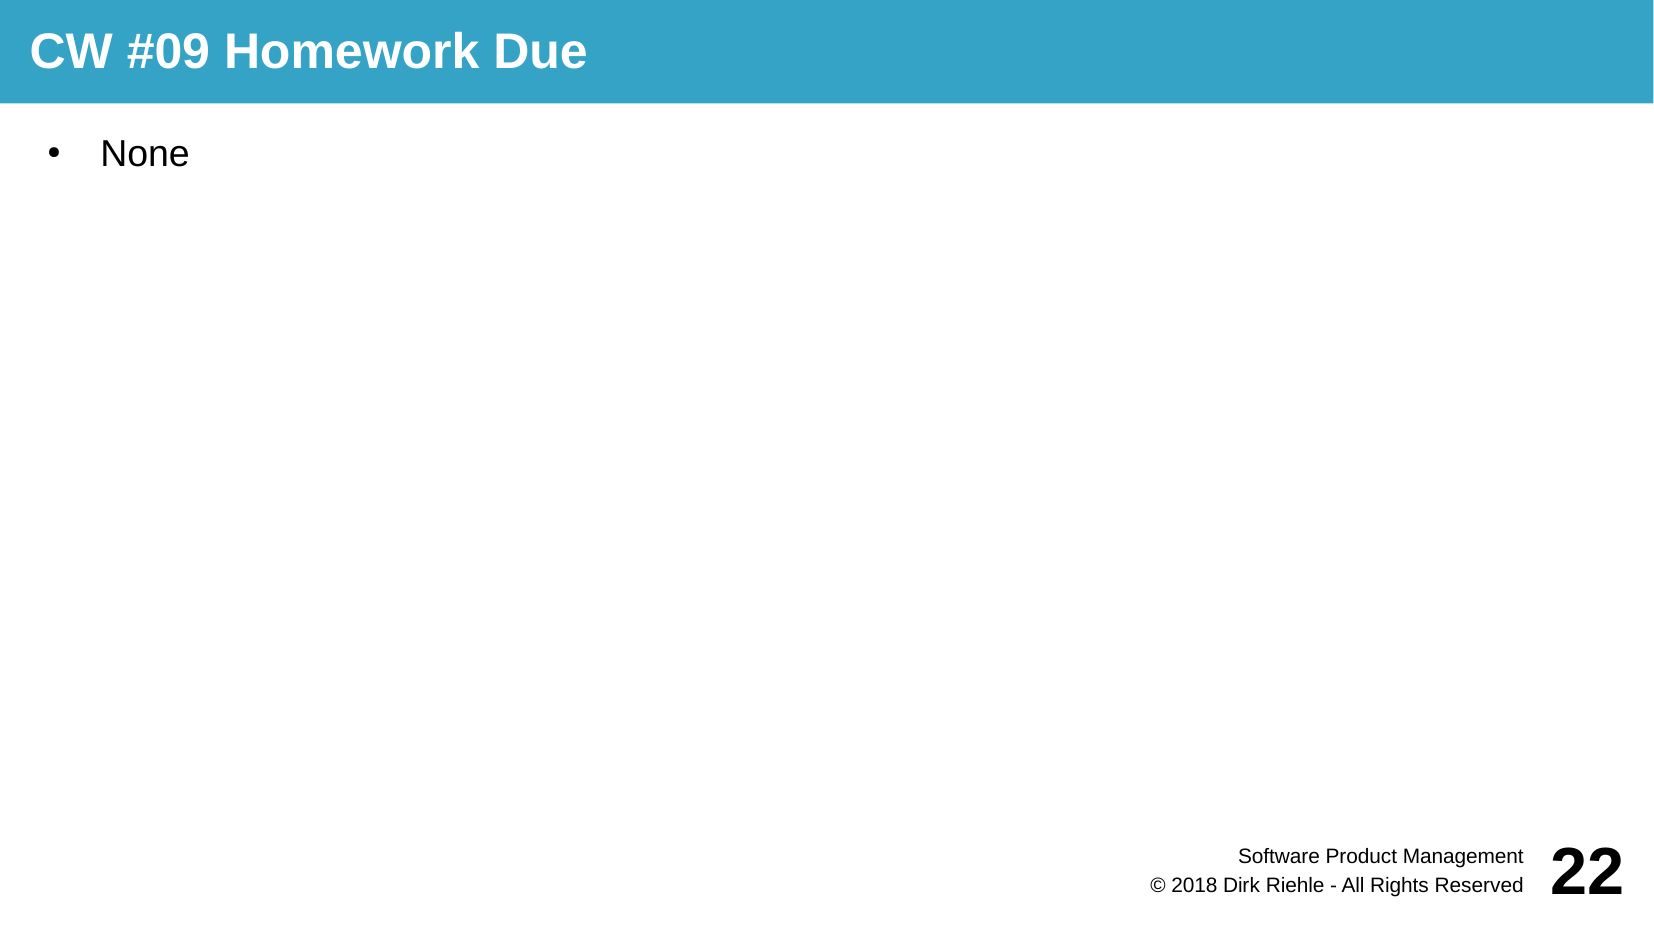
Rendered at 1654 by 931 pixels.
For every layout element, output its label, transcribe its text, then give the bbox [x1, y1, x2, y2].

title CW #09 Homework Due [0, 0, 1654, 104]
list None [29, 132, 1625, 798]
